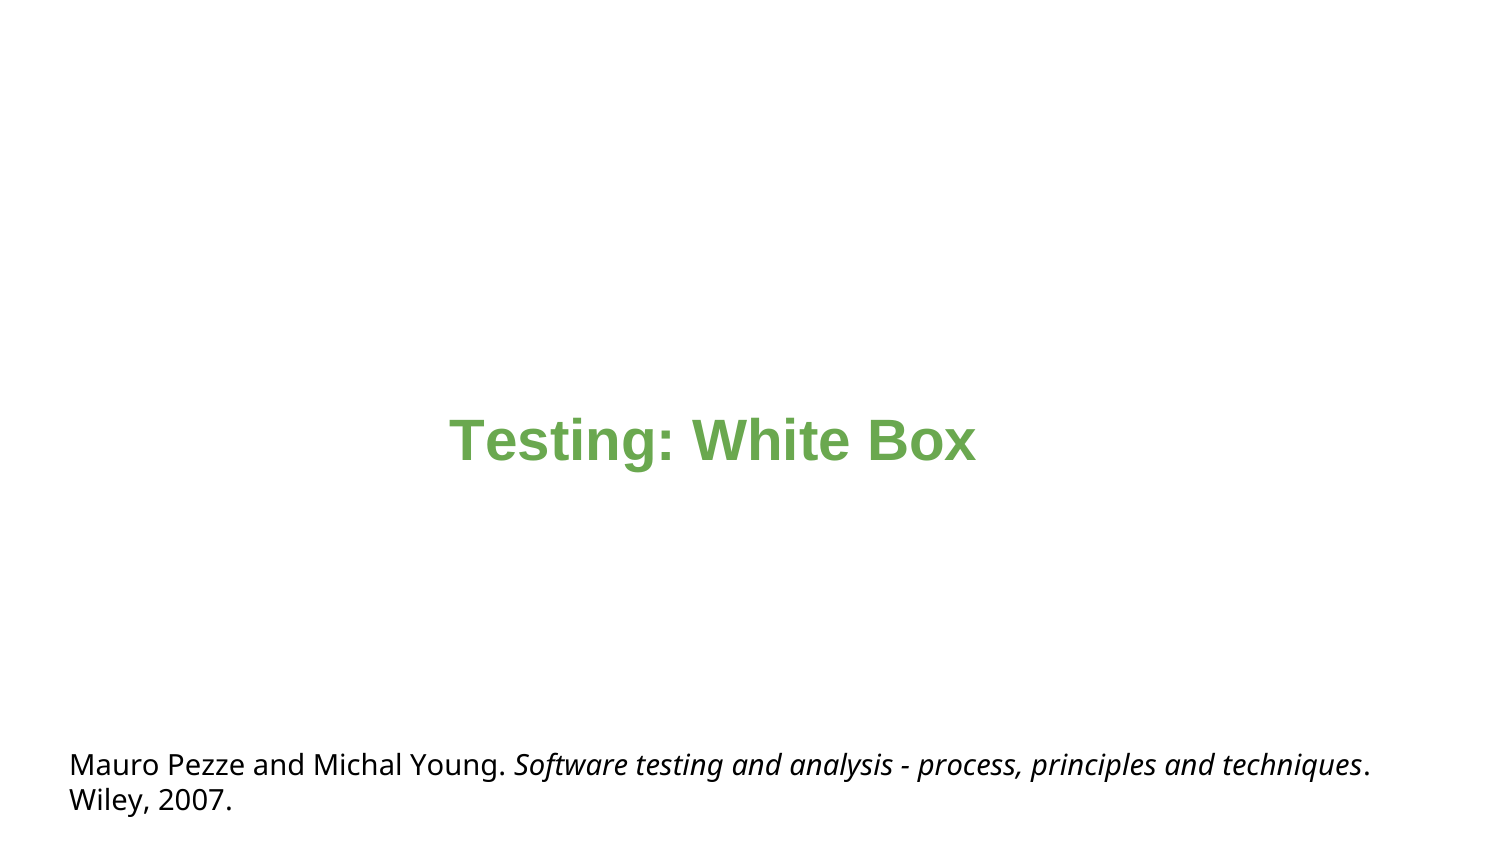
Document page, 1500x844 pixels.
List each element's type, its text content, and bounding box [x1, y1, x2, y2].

text_box Mauro Pezze and Michal Young. Software testing and analysis - process, principles and techniques. Wiley, 2007. [54, 738, 1413, 790]
title Testing: White Box [14, 150, 1413, 488]
